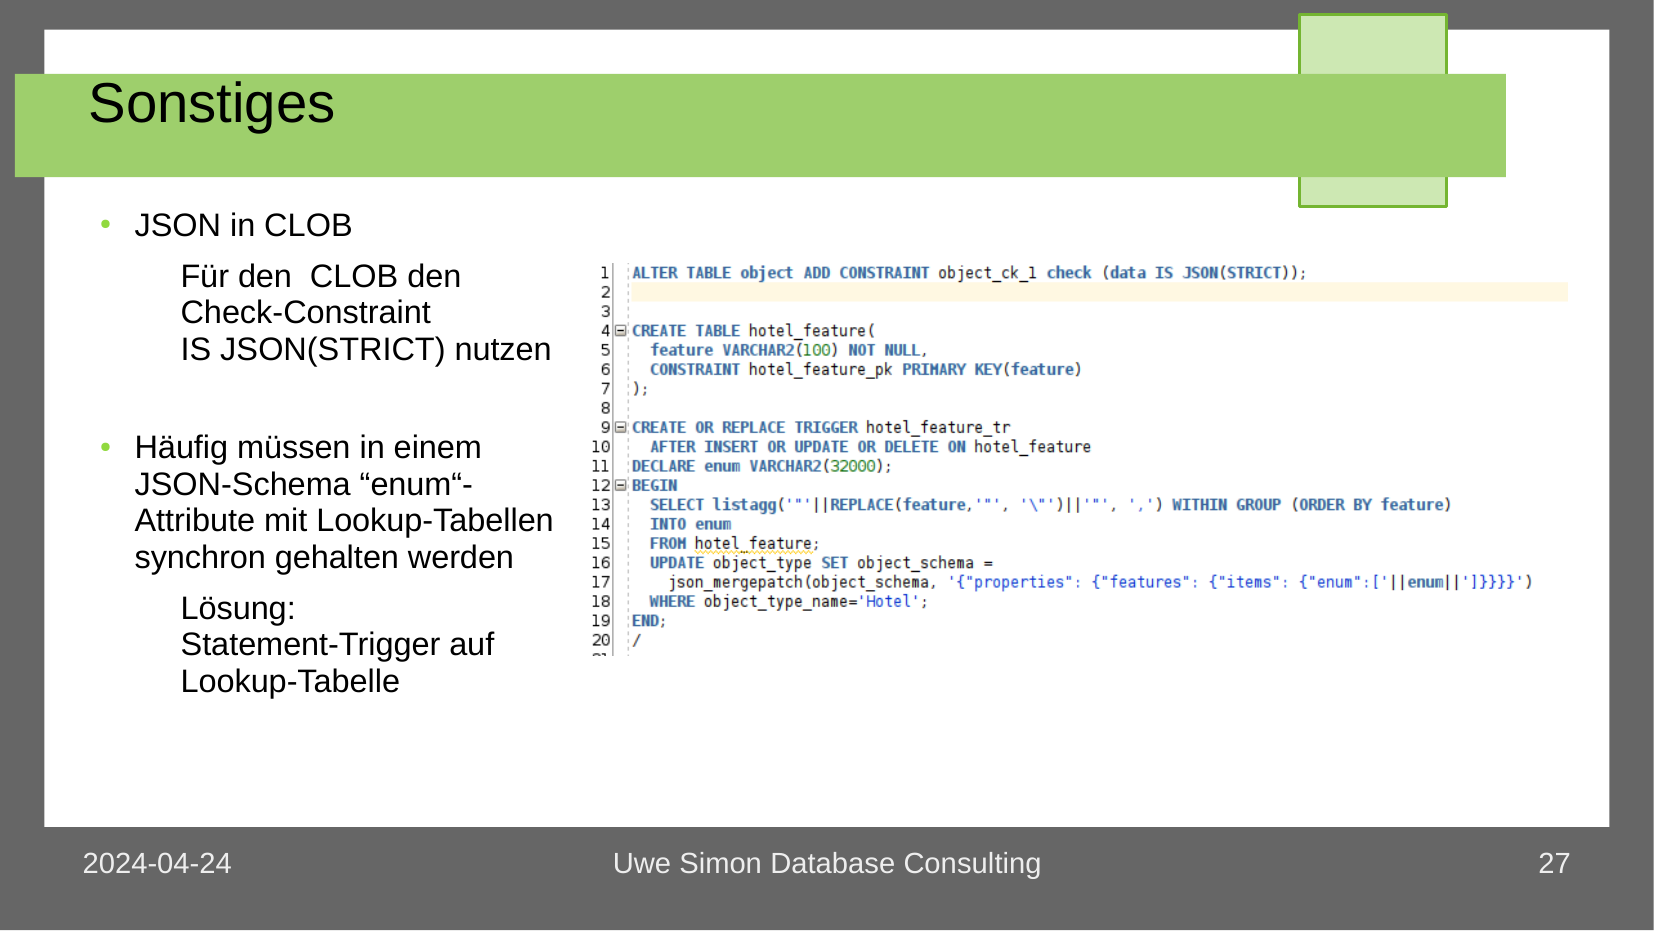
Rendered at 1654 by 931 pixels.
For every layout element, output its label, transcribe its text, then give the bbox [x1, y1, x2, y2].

title Sonstiges [88, 29, 1565, 178]
list JSON in CLOB Für den CLOB den Check-Constraint IS JSON(STRICT) nutzen Häufig müssen in einem JSON-Schema “enum“-Attribute mit Lookup-Tabellen synchron gehalten werden Lösung: Statement-Trigger auf Lookup-Tabelle [88, 206, 560, 739]
picture [584, 263, 1568, 656]
